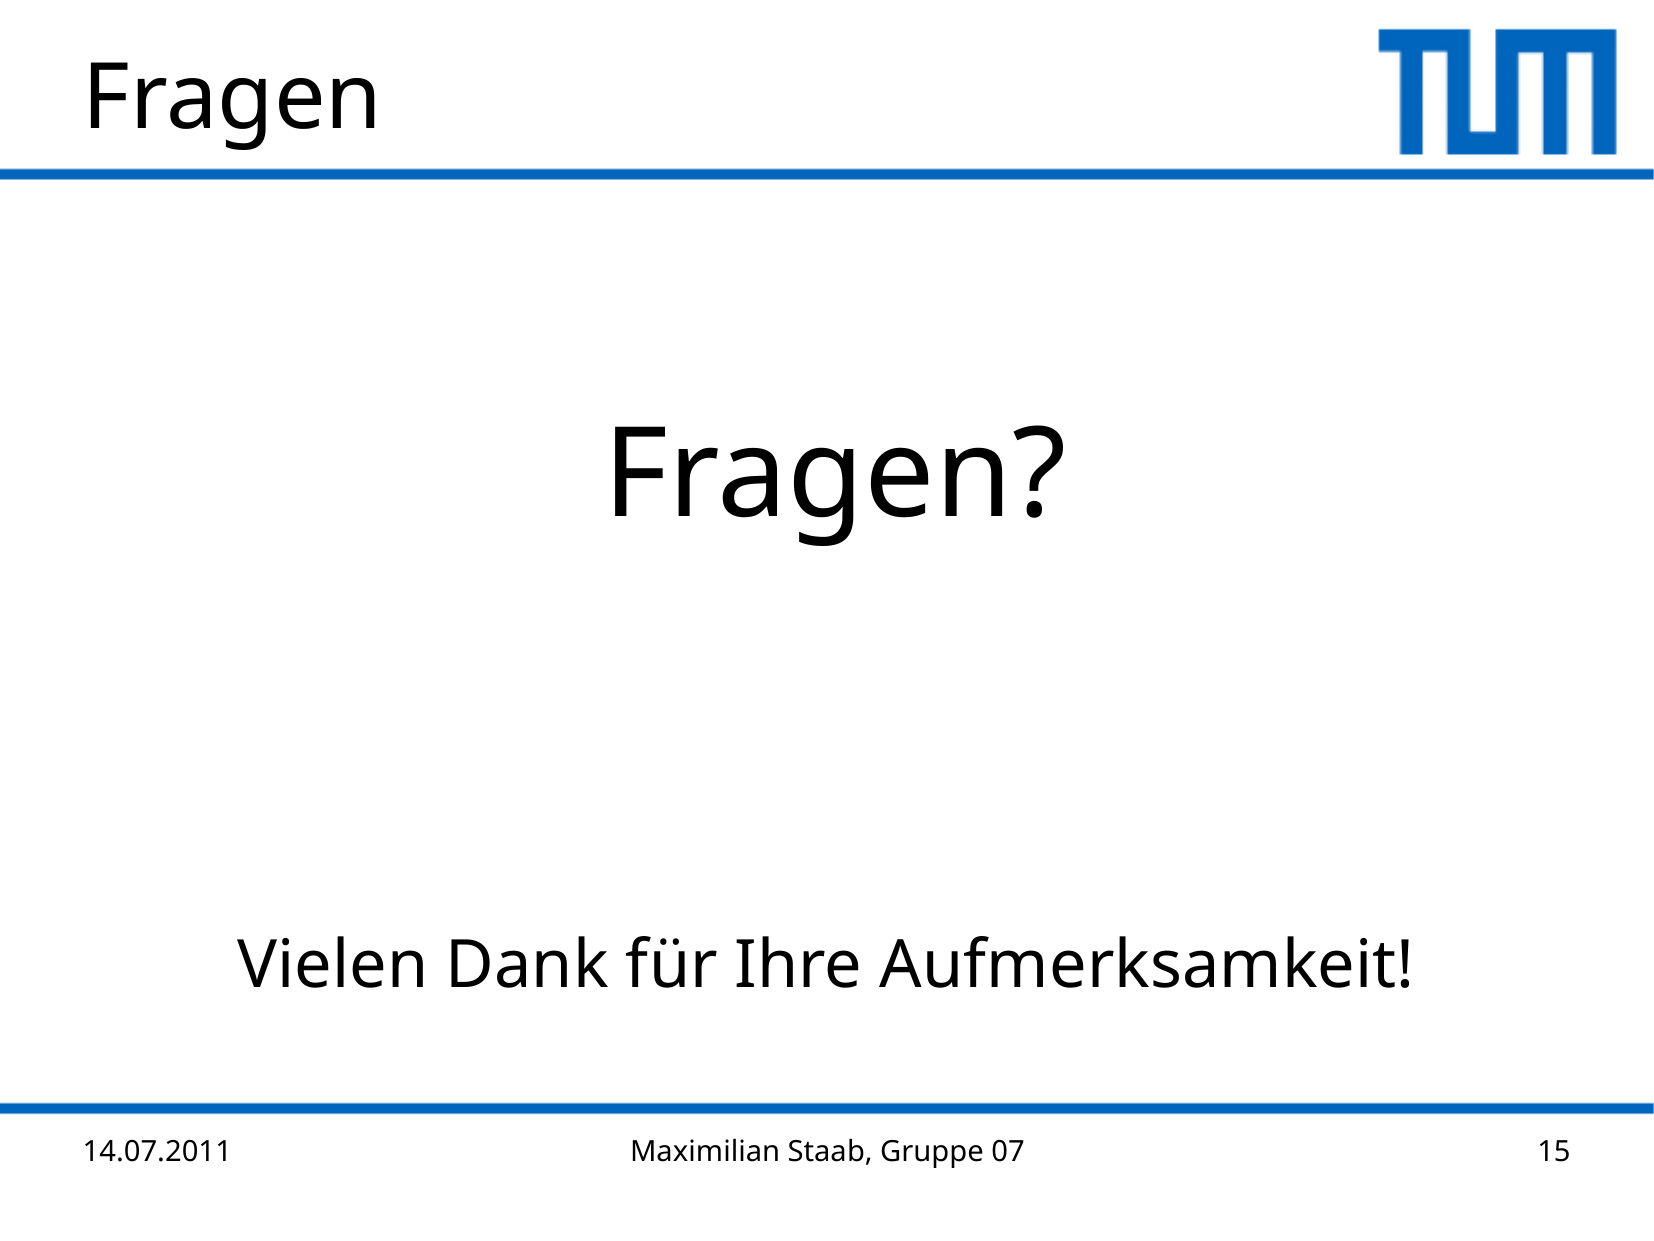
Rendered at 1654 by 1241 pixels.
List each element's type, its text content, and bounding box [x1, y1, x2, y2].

picture [0, 0, 1654, 1241]
title Fragen [82, 41, 1359, 145]
subtitle Fragen? Vielen Dank für Ihre Aufmerksamkeit! [82, 206, 1571, 1093]
